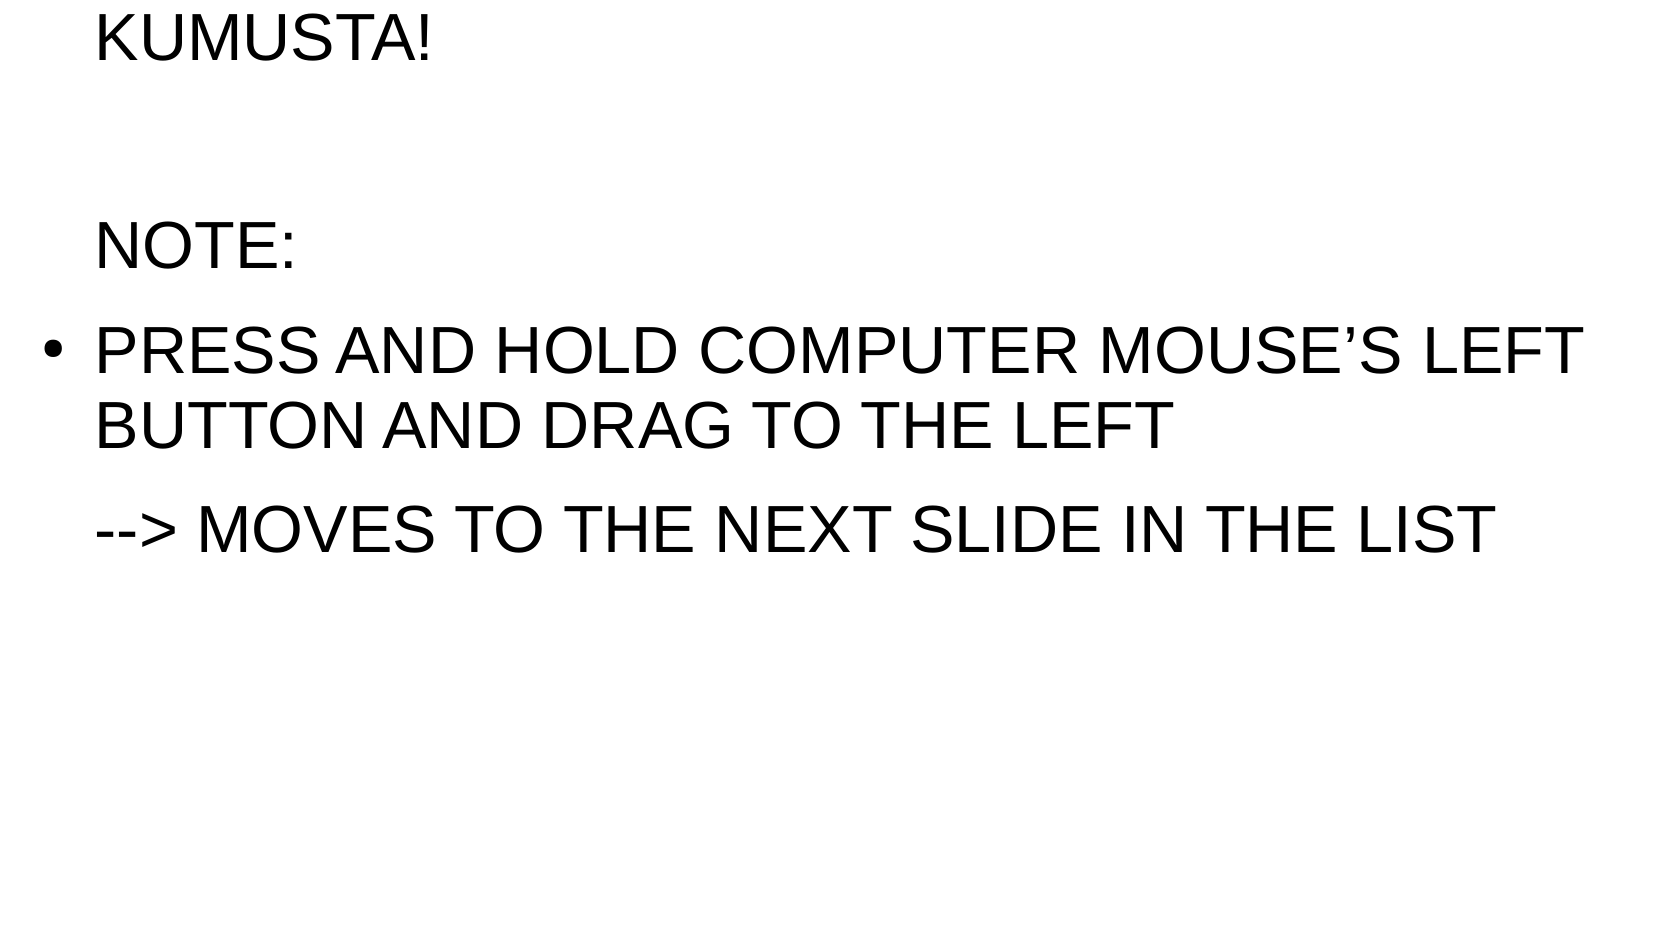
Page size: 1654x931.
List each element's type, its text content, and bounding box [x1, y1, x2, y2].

list KUMUSTA! NOTE: PRESS AND HOLD COMPUTER MOUSE’S LEFT BUTTON AND DRAG TO THE LEFT --> MOVES TO THE NEXT SLIDE IN THE LIST [23, 0, 1654, 931]
